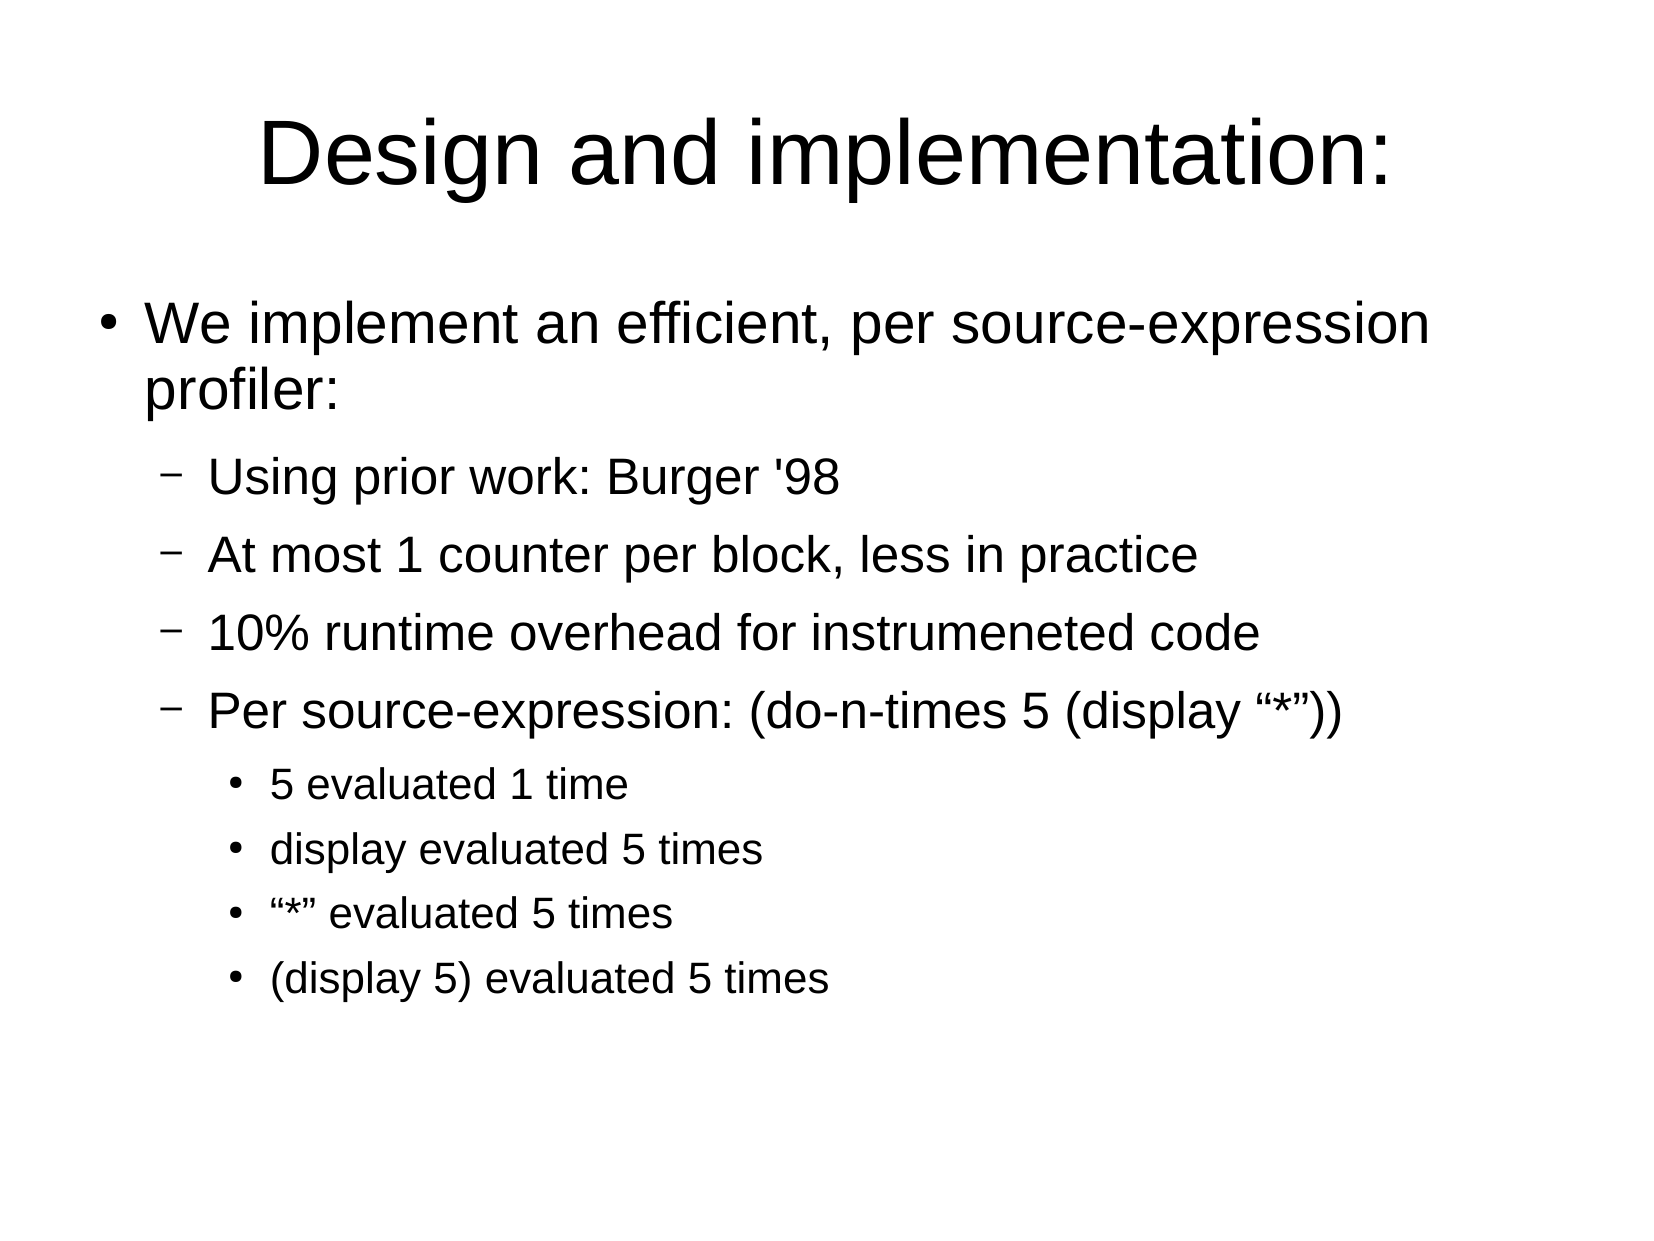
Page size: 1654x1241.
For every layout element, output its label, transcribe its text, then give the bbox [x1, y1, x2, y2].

list We implement an efficient, per source-expression profiler: Using prior work: Burger '98 At most 1 counter per block, less in practice 10% runtime overhead for instrumeneted code Per source-expression: (do-n-times 5 (display “*”)) 5 evaluated 1 time display evaluated 5 times “*” evaluated 5 times (display 5) evaluated 5 times [82, 290, 1571, 1010]
title Design and implementation: [82, 49, 1571, 257]
